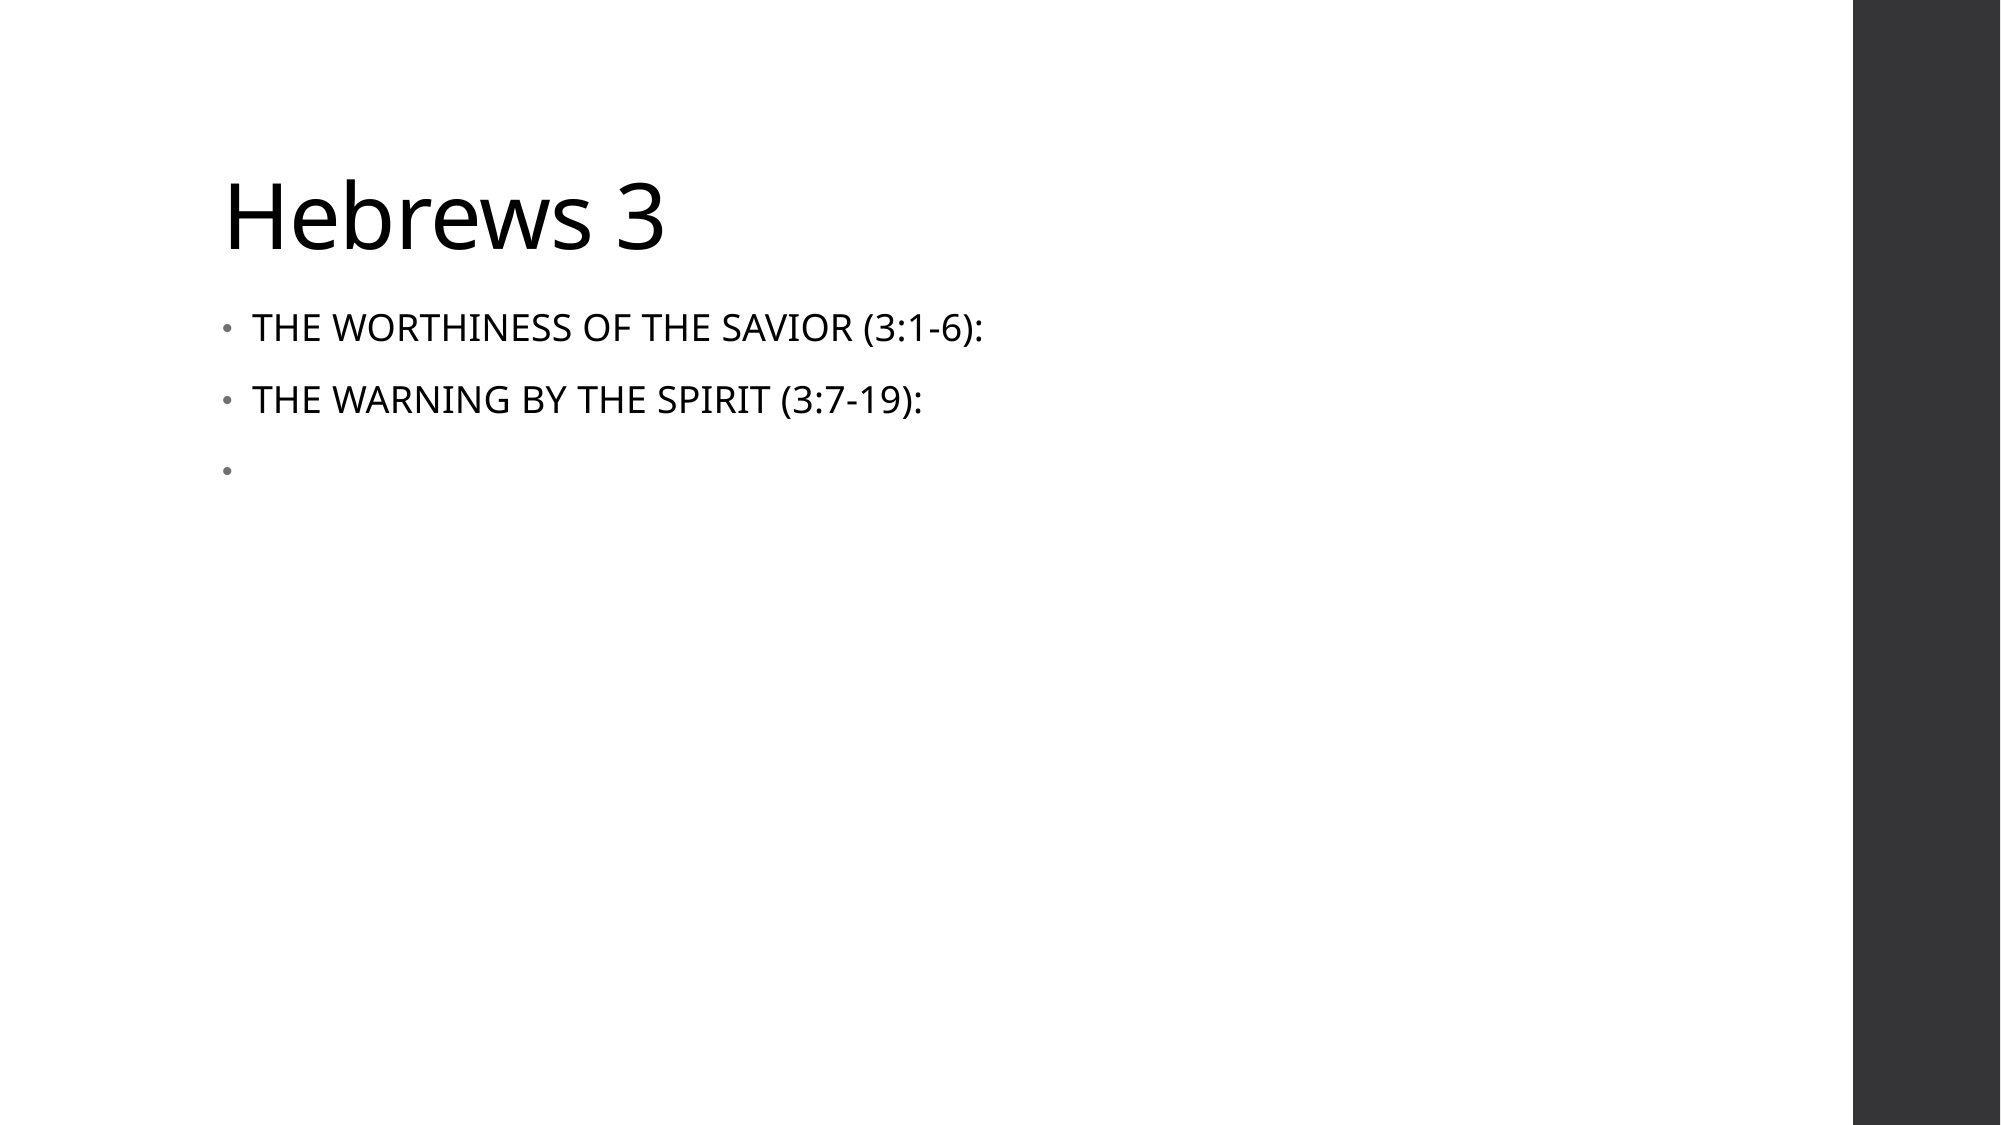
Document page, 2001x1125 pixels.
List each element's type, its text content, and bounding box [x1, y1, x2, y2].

title Hebrews 3 [206, 60, 1797, 278]
list THE WORTHINESS OF THE SAVIOR (3:1-6): THE WARNING BY THE SPIRIT (3:7-19): [206, 299, 1617, 1014]
